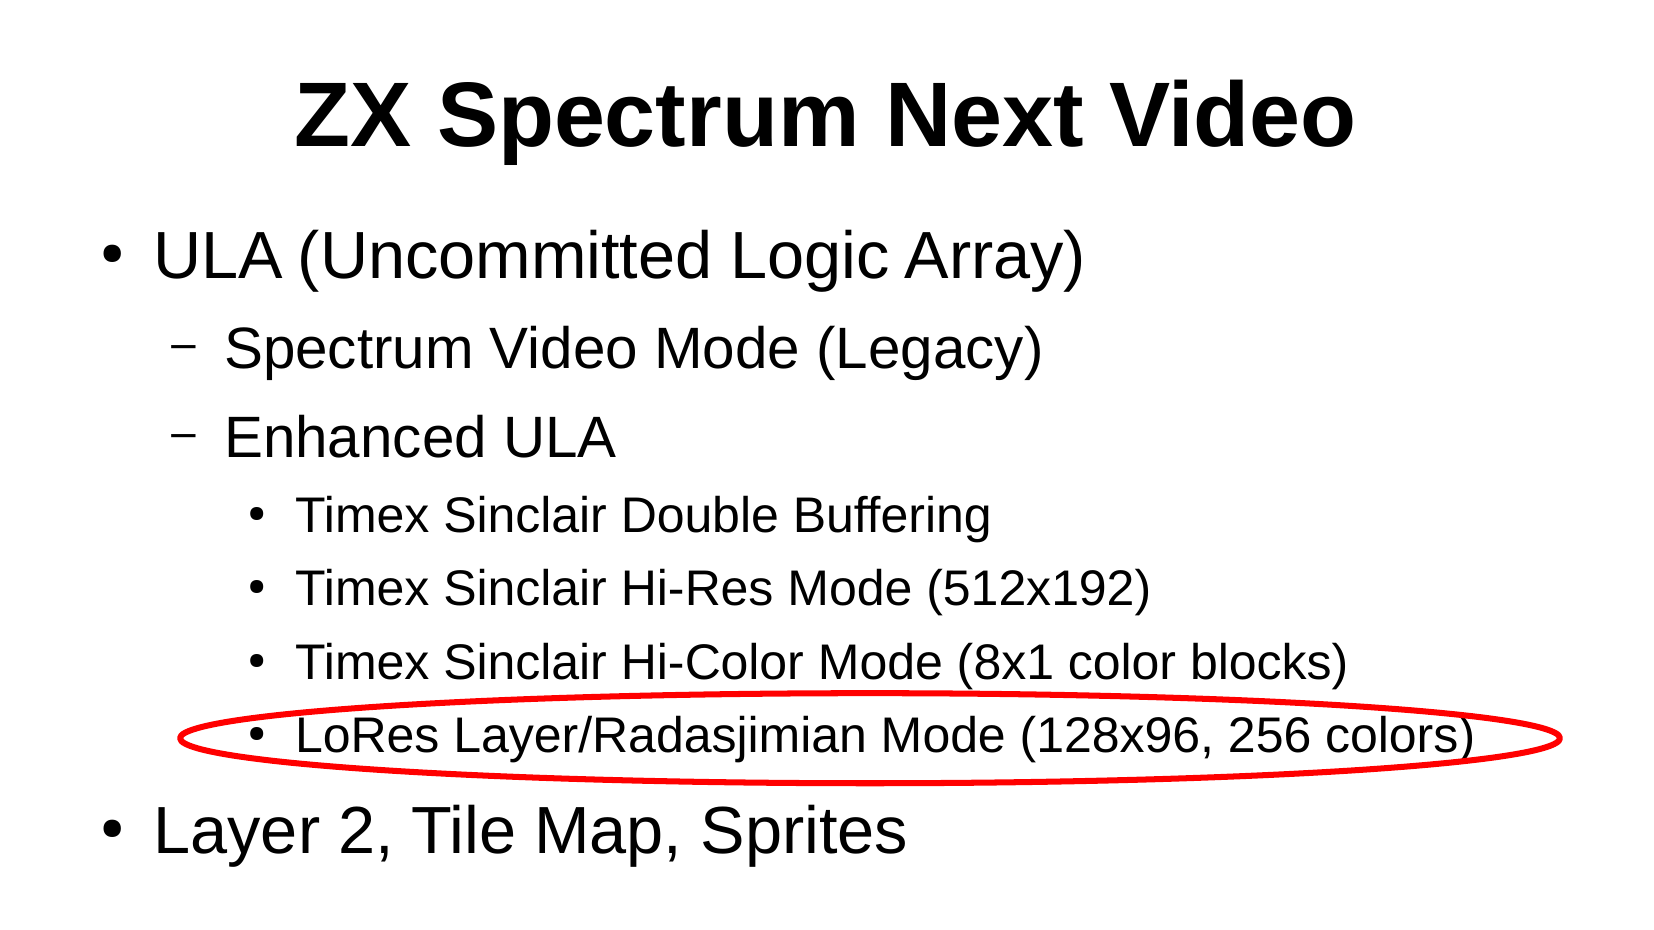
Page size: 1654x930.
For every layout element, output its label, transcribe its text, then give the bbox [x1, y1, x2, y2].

list ULA (Uncommitted Logic Array) Spectrum Video Mode (Legacy) Enhanced ULA Timex Sinclair Double Buffering Timex Sinclair Hi-Res Mode (512x192) Timex Sinclair Hi-Color Mode (8x1 color blocks) LoRes Layer/Radasjimian Mode (128x96, 256 colors) Layer 2, Tile Map, Sprites [82, 217, 1571, 871]
title ZX Spectrum Next Video [82, 37, 1571, 193]
